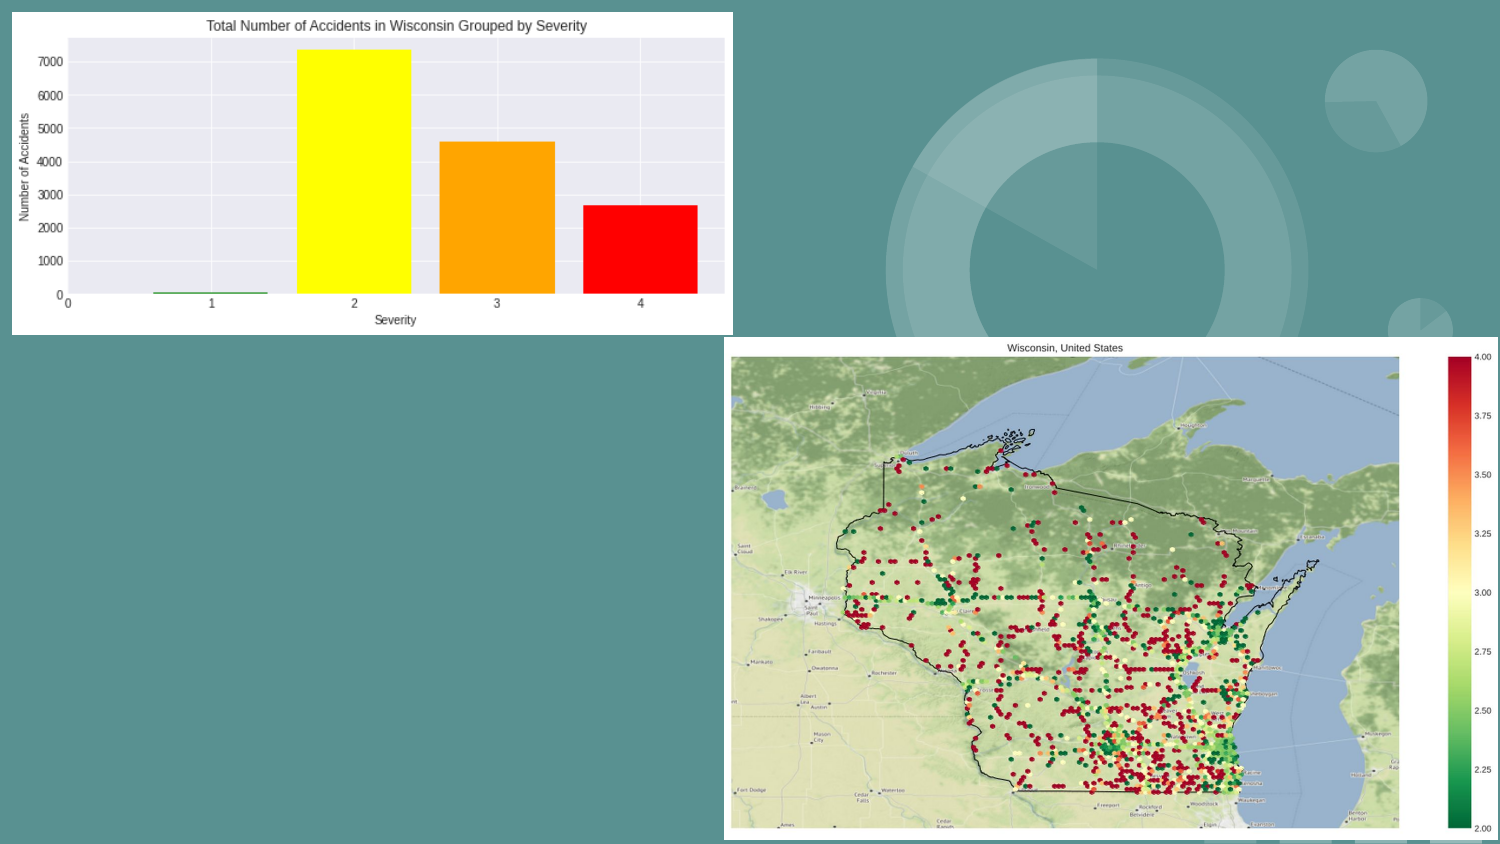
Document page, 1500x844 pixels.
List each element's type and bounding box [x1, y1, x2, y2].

picture [12, 12, 733, 335]
picture [724, 337, 1498, 840]
